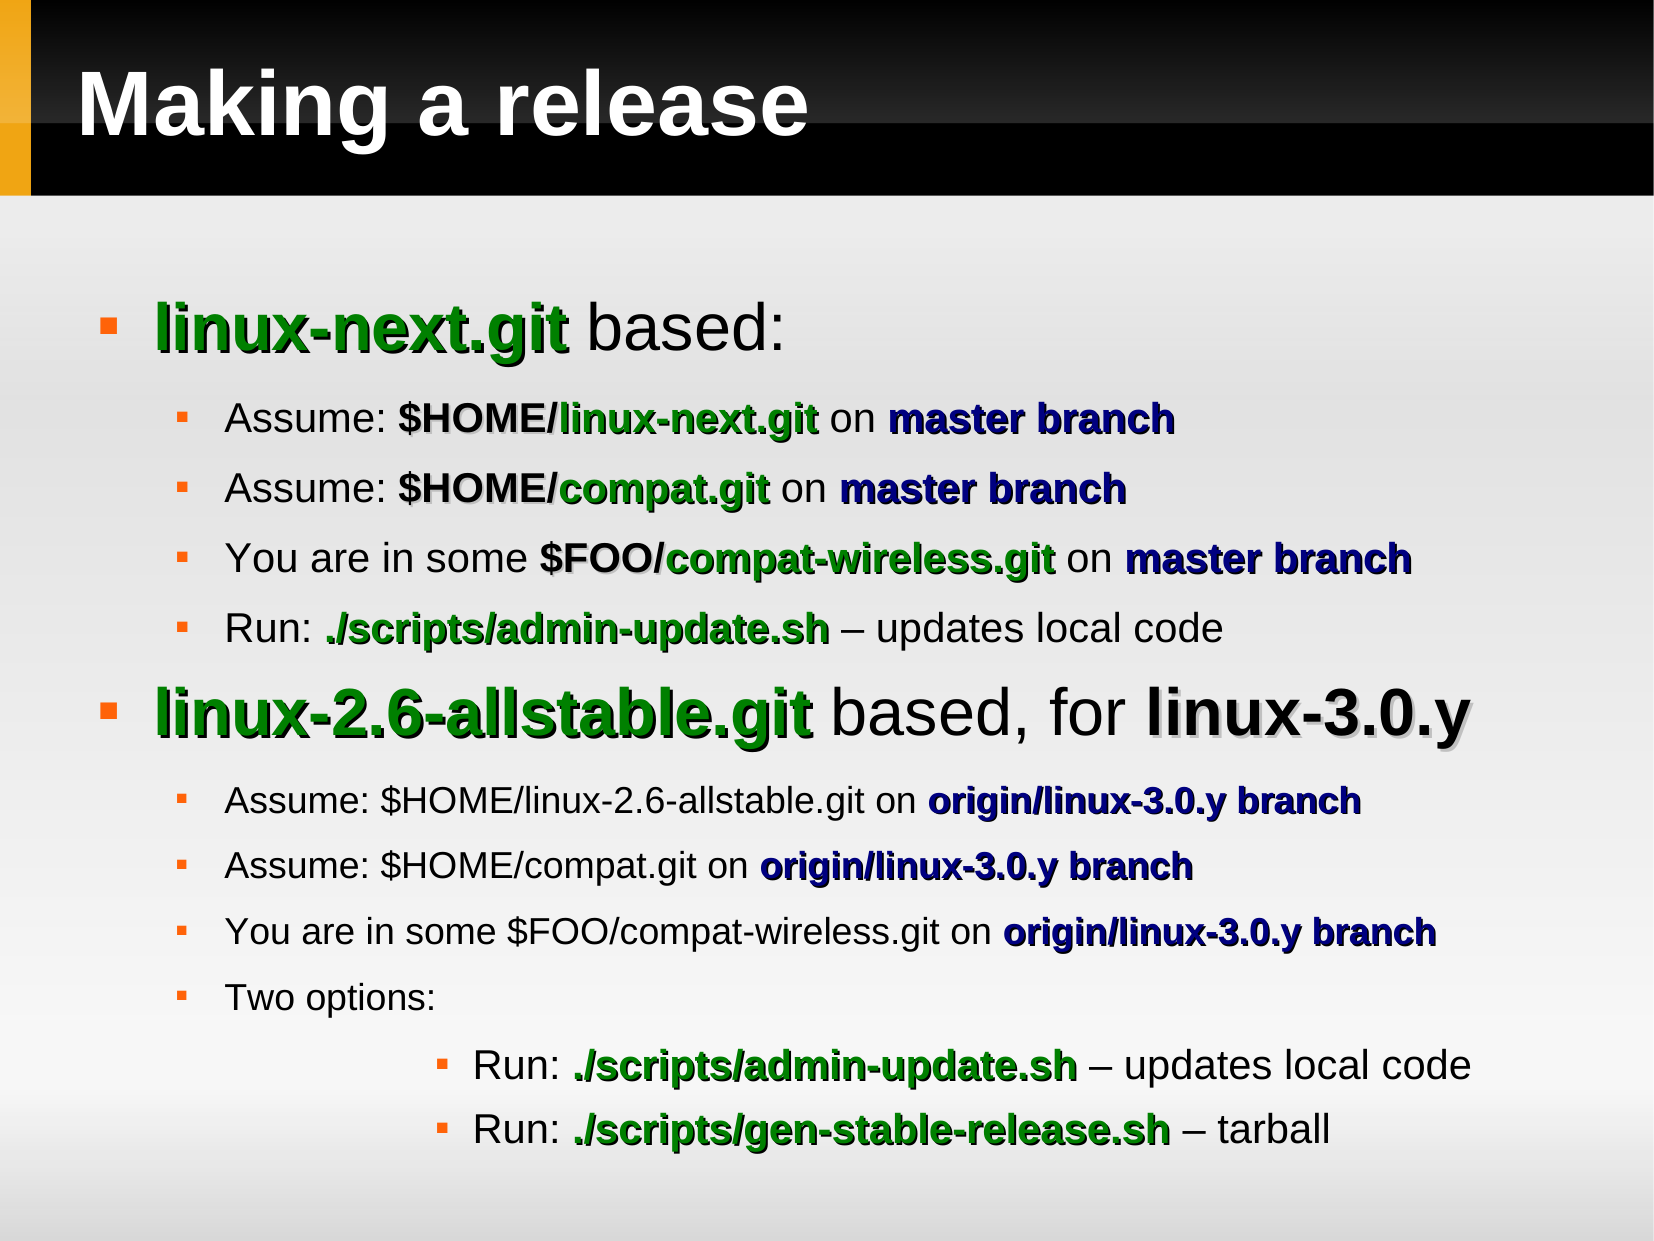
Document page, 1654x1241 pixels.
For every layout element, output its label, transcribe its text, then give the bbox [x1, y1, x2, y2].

picture [0, 0, 1654, 1241]
title Making a release [76, 0, 1565, 208]
list linux-next.git based: Assume: $HOME/linux-next.git on master branch Assume: $HOME/compat.git on master branch You are in some $FOO/compat-wireless.git on master branch Run: ./scripts/admin-update.sh – updates local code linux-2.6-allstable.git based, for linux-3.0.y Assume: $HOME/linux-2.6-allstable.git on origin/linux-3.0.y branch Assume: $HOME/compat.git on origin/linux-3.0.y branch You are in some $FOO/compat-wireless.git on origin/linux-3.0.y branch Two options: Run: ./scripts/admin-update.sh – updates local code Run: ./scripts/gen-stable-release.sh – tarball [82, 290, 1571, 1153]
